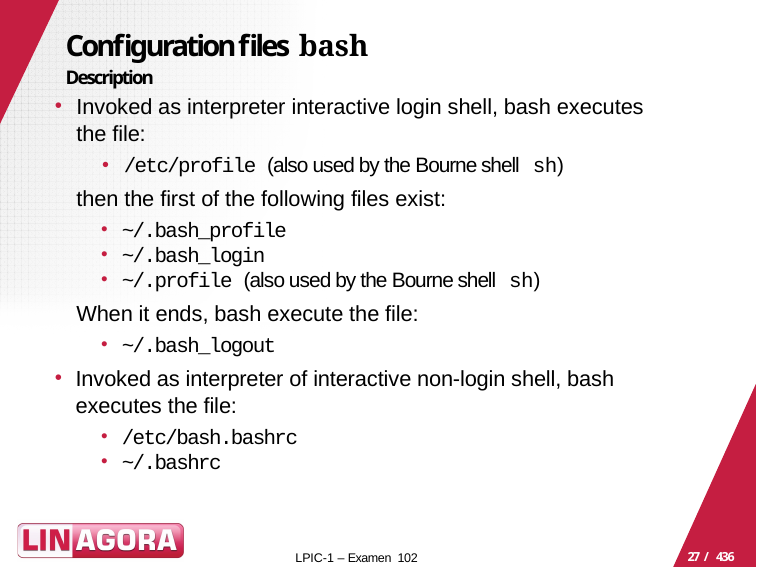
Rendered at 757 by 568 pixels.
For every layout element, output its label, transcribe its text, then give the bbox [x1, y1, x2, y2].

title Configuration files bash [63, 26, 692, 62]
text_box Description Invoked as interpreter interactive login shell, bash executes the file: /etc/profile (also used by the Bourne shell sh) then the first of the following files exist: ~/.bash_profile ~/.bash_login ~/.profile (also used by the Bourne shell sh) When it ends, bash execute the file: ~/.bash_logout Invoked as interpreter of interactive non-login shell, bash executes the file: /etc/bash.bashrc ~/.bashrc [52, 65, 684, 474]
slide_number <numéro> / 436 [683, 549, 747, 568]
picture [0, 0, 352, 352]
footer LPIC-1 – Examen 102 [293, 549, 420, 568]
text_box [17, 519, 184, 562]
